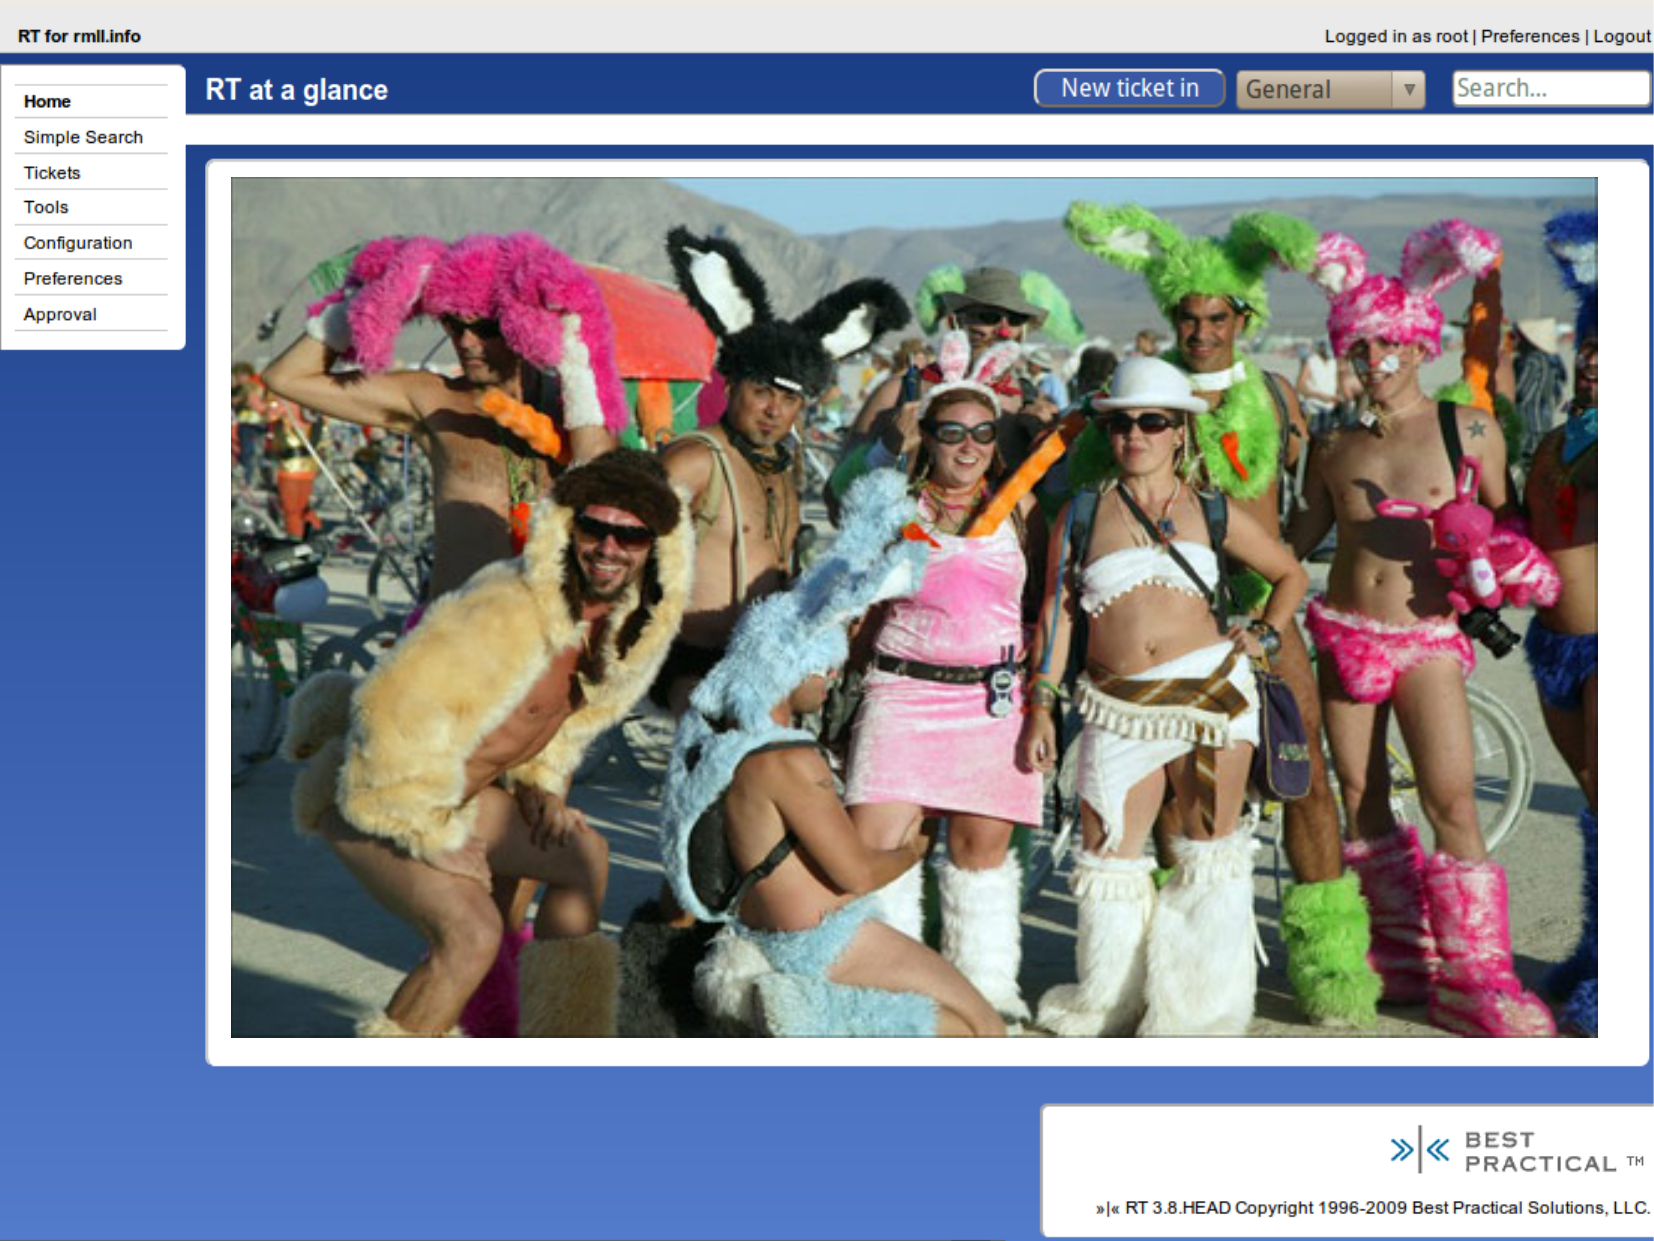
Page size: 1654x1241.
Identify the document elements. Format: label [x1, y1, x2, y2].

picture [231, 0, 1654, 1241]
